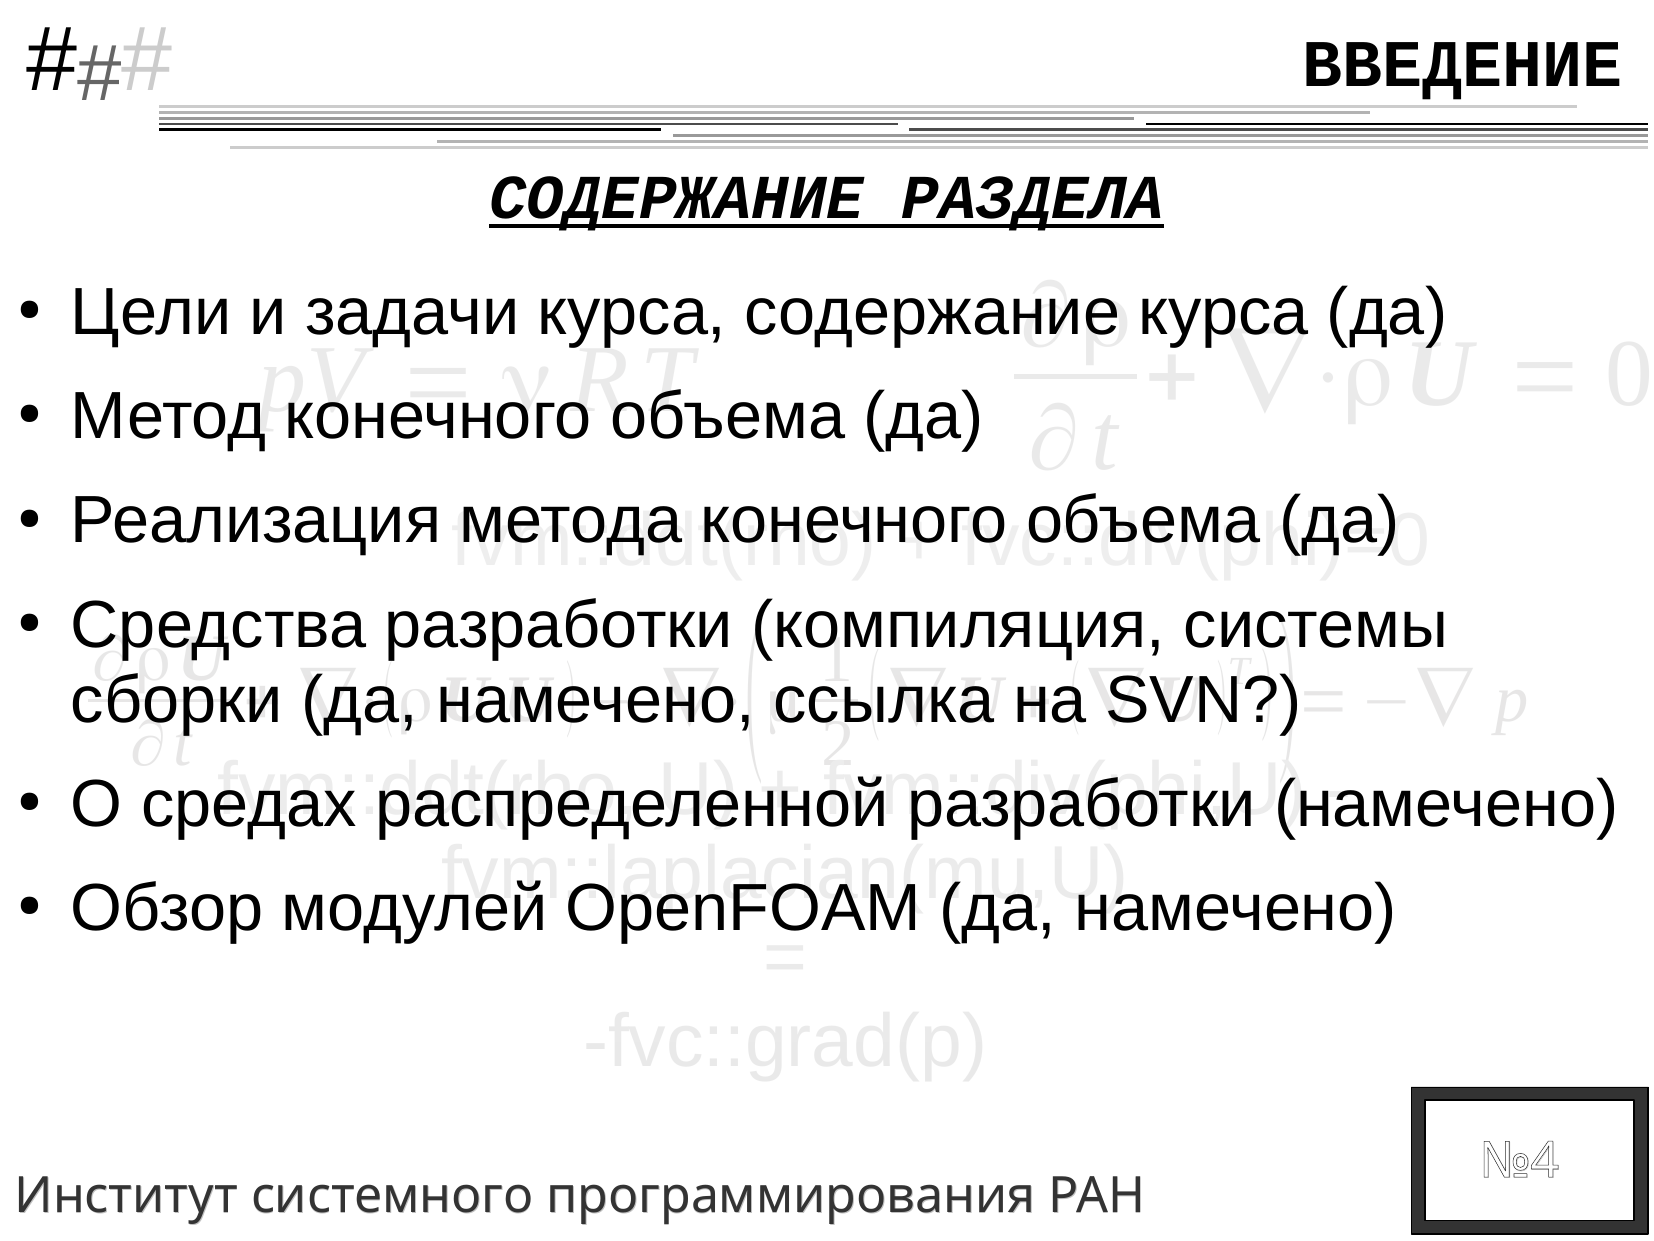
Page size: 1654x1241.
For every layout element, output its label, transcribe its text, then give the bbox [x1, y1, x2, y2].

list Цели и задачи курса, содержание курса (да) Метод конечного объема (да) Реализация метода конечного объема (да) Средства разработки (компиляция, системы сборки (да, намечено, ссылка на SVN?) О средах распределенной разработки (намечено) Обзор модулей OpenFOAM (да, намечено) [0, 274, 1654, 1093]
title СОДЕРЖАНИЕ РАЗДЕЛА [0, 147, 1654, 257]
